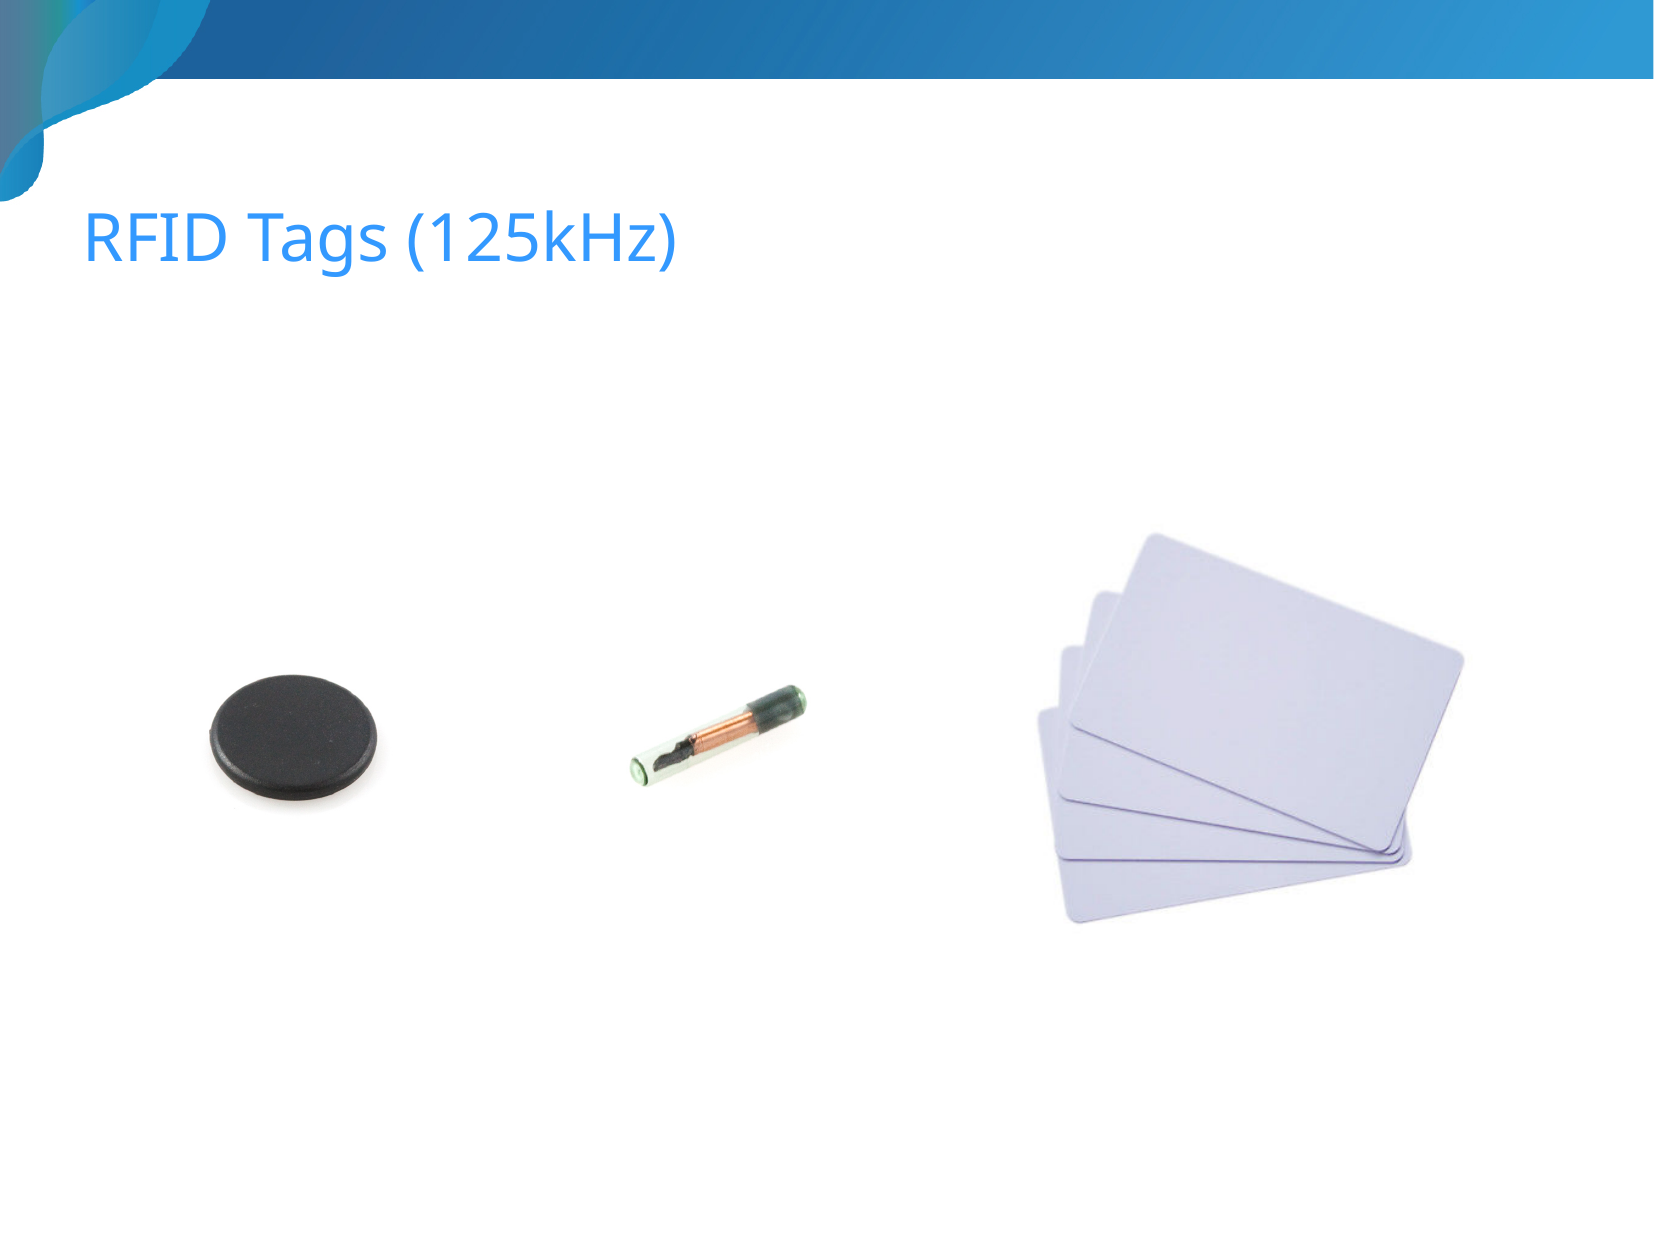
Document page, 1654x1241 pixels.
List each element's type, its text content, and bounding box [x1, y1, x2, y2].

title RFID Tags (125kHz) [82, 139, 1571, 332]
picture [0, 0, 1654, 1241]
